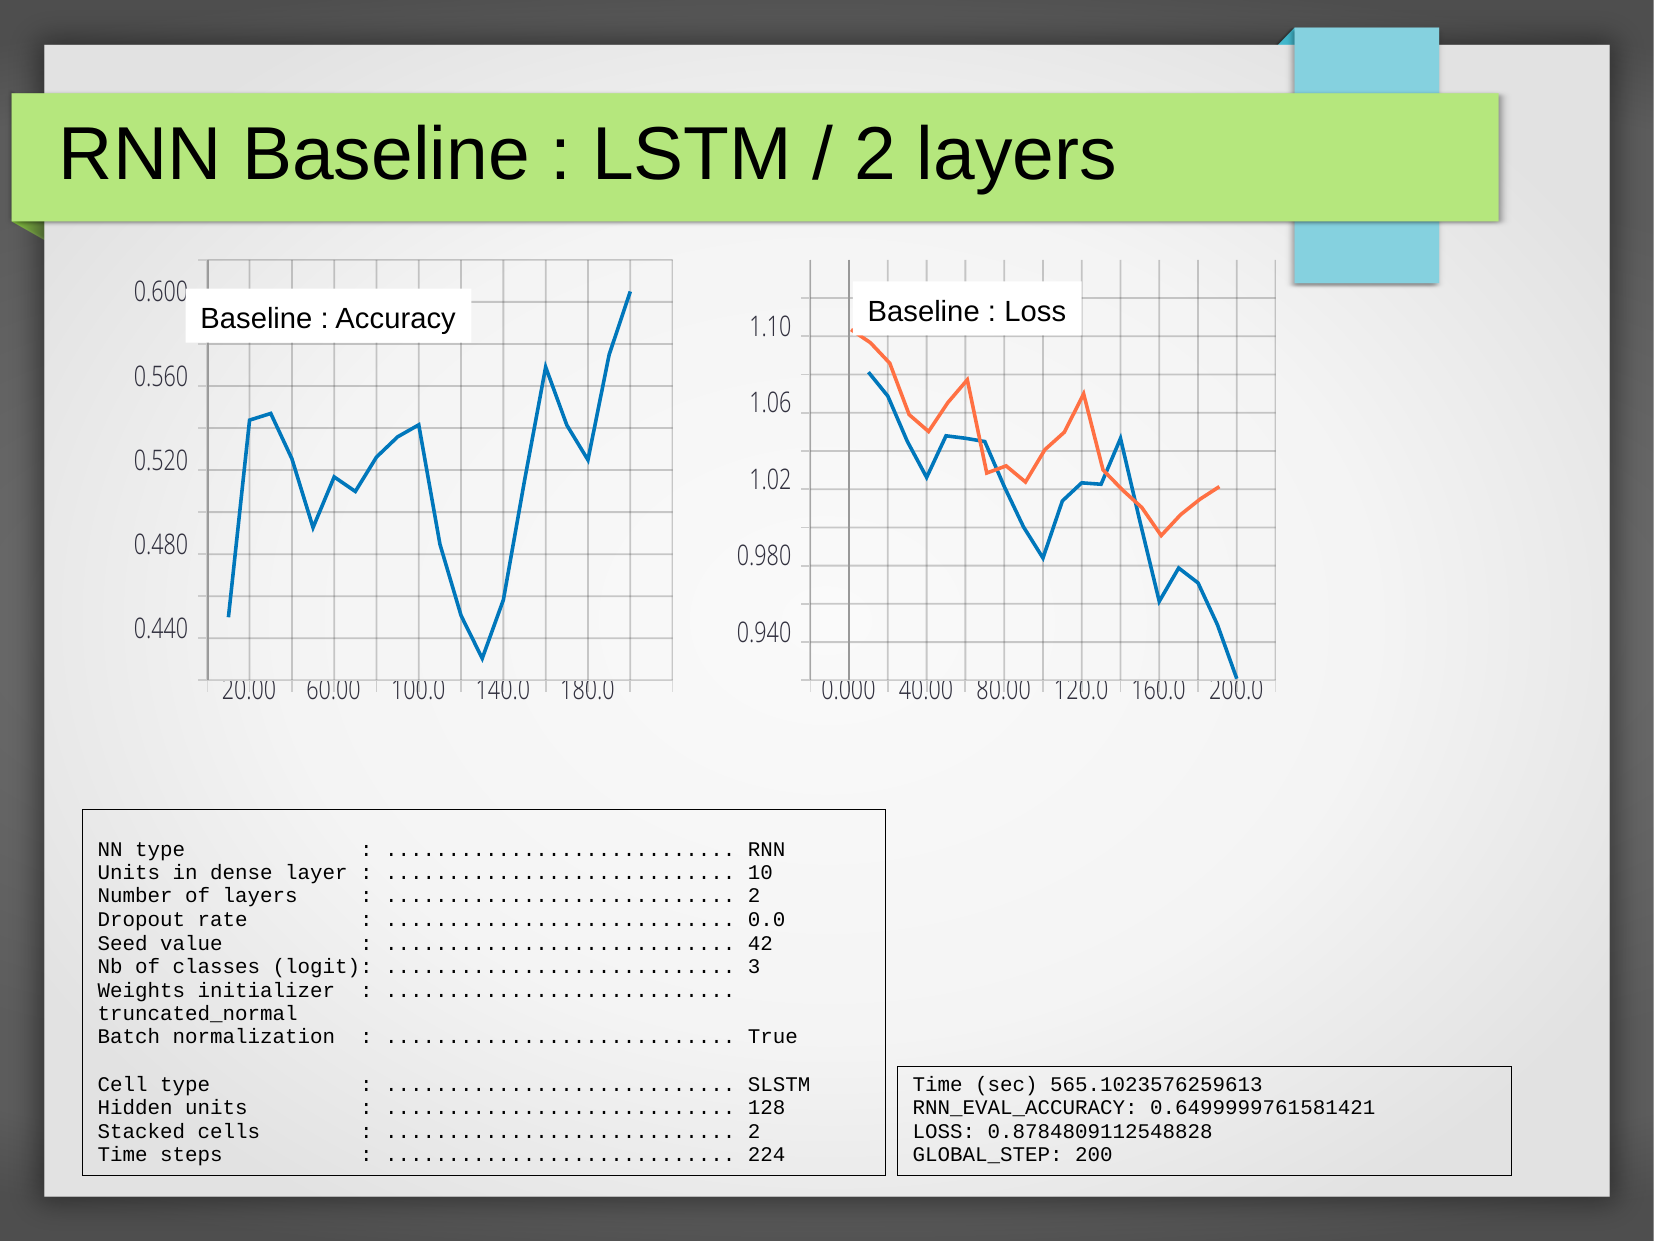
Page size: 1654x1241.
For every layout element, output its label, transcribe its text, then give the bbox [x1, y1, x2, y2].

text_box Time (sec) 565.1023576259613 RNN_EVAL_ACCURACY: 0.6499999761581421 LOSS: 0.8784809112548828 GLOBAL_STEP: 200 [897, 1066, 1512, 1176]
text_box Baseline : Accuracy [185, 288, 472, 343]
text_box NN type : ............................ RNN Units in dense layer : ............................ 10 Number of layers : ............................ 2 Dropout rate : ............................ 0.0 Seed value : ............................ 42 Nb of classes (logit): ............................ 3 Weights initializer : ............................ truncated_normal Batch normalization : ............................ True Cell type : ............................ SLSTM Hidden units : ............................ 128 Stacked cells : ............................ 2 Time steps : ............................ 224 [82, 809, 886, 1176]
text_box Baseline : Loss [852, 281, 1082, 336]
picture [0, 0, 1654, 1241]
title RNN Baseline : LSTM / 2 layers [59, 69, 1465, 238]
